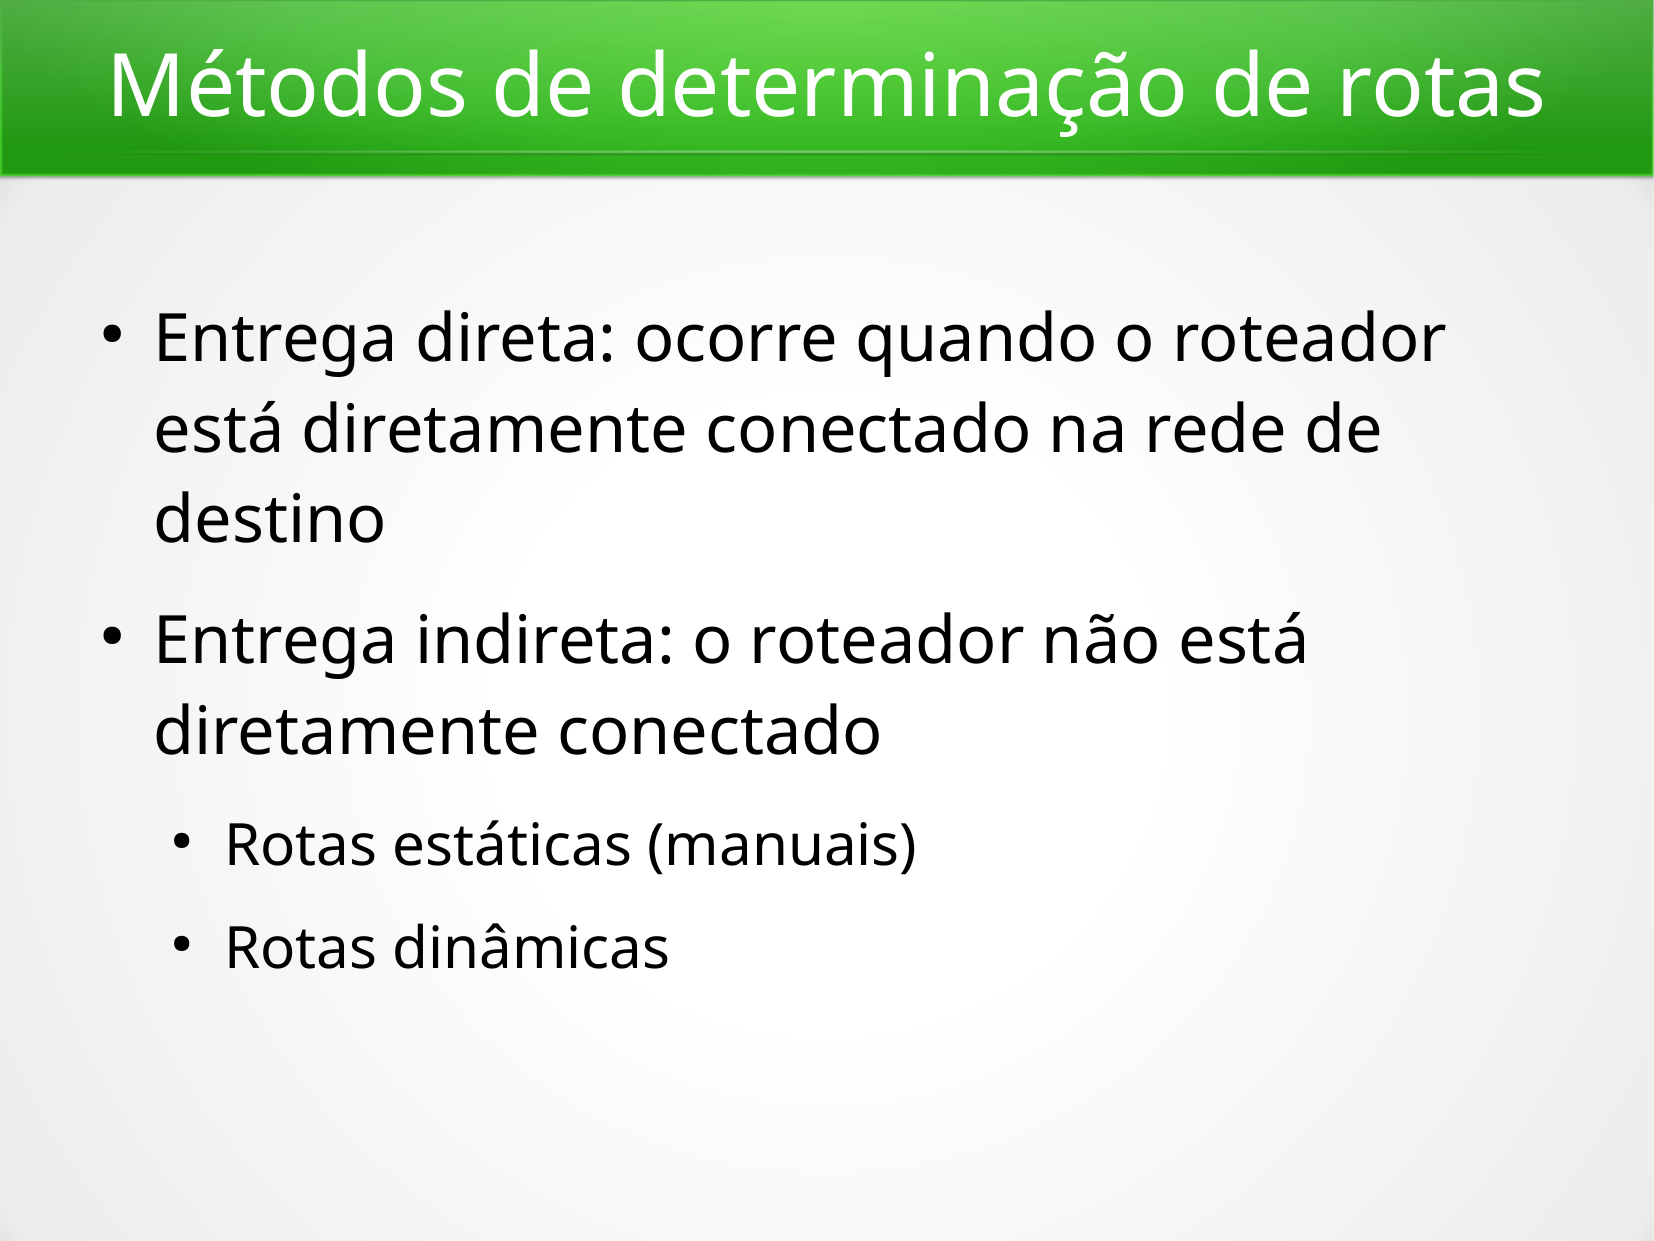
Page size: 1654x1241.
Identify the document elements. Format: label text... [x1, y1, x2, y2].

picture [0, 0, 1654, 1241]
title Métodos de determinação de rotas [82, 11, 1571, 154]
list Entrega direta: ocorre quando o roteador está diretamente conectado na rede de destino Entrega indireta: o roteador não está diretamente conectado Rotas estáticas (manuais) Rotas dinâmicas [82, 290, 1571, 1010]
